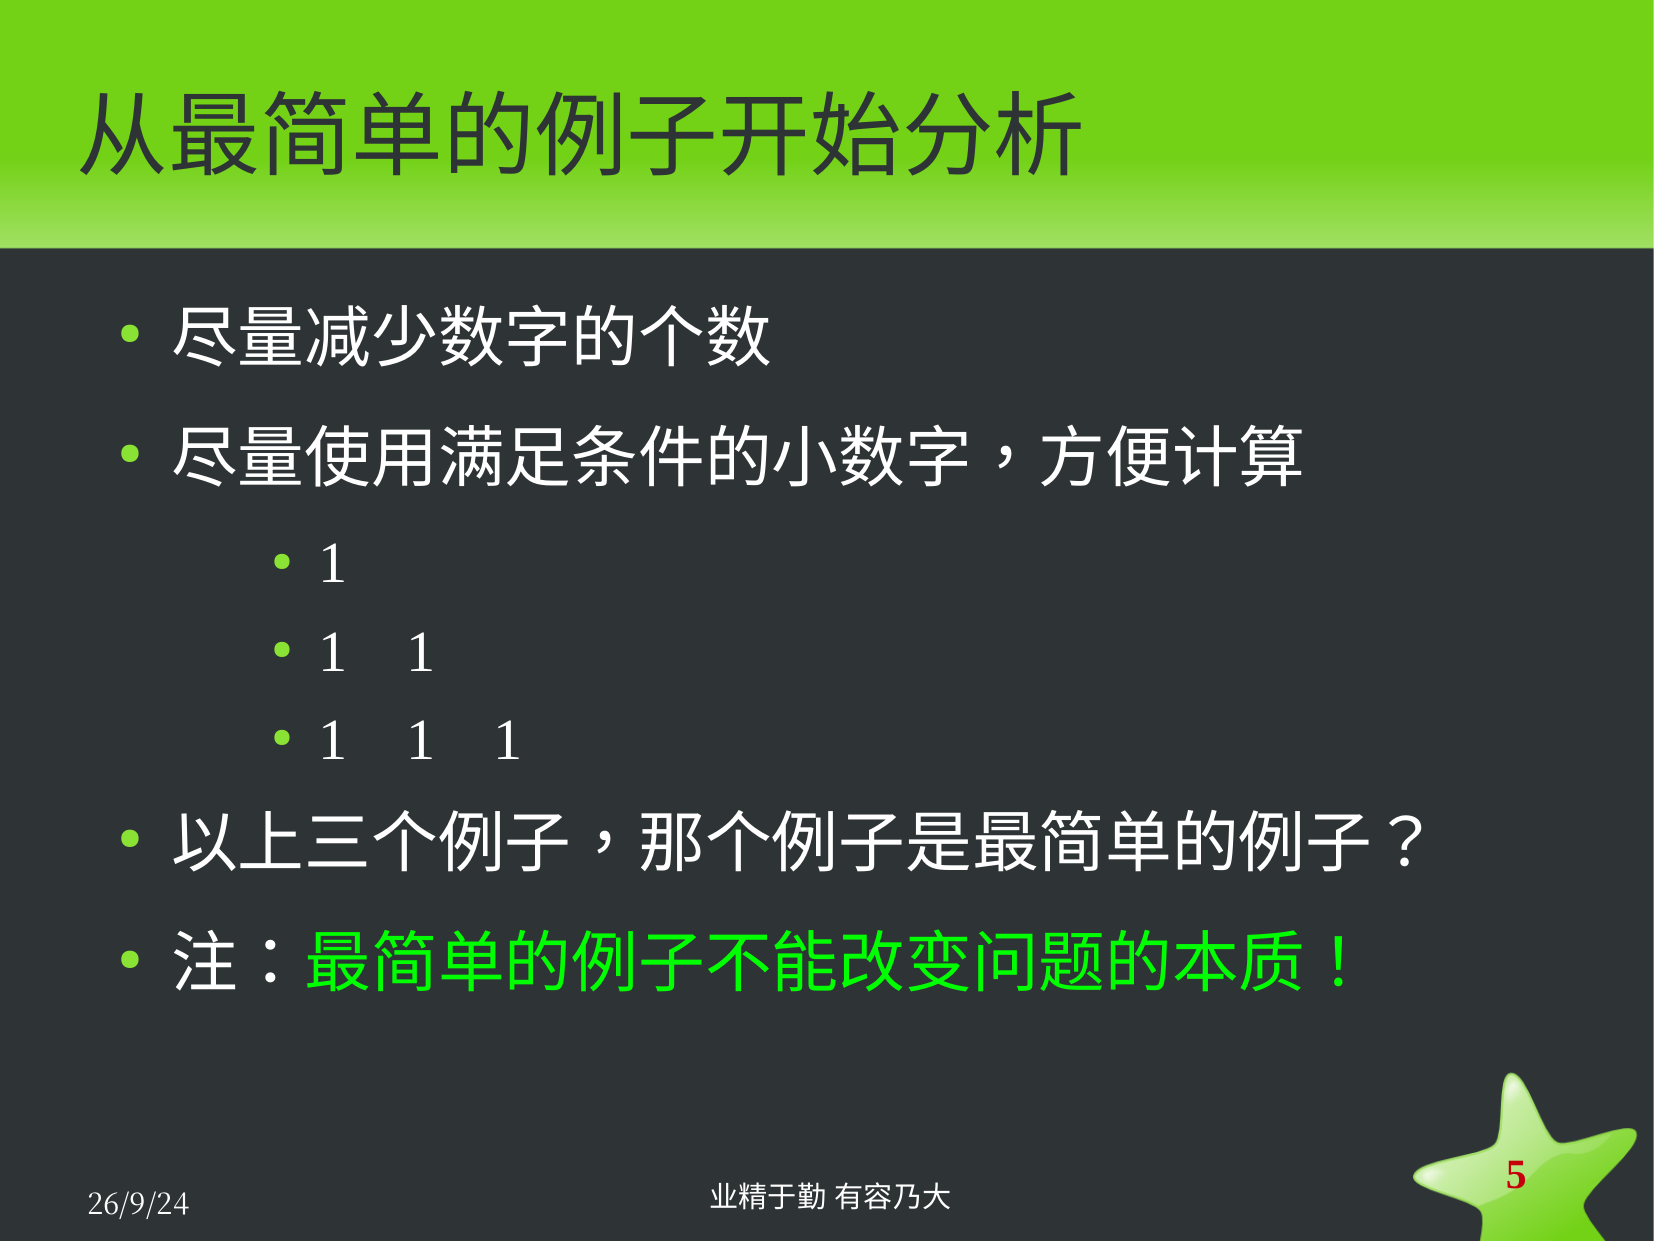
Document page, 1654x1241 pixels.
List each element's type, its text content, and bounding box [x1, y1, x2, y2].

picture [0, 0, 1654, 1241]
list 尽量减少数字的个数 尽量使用满足条件的小数字，方便计算 1 1 1 1 1 1 以上三个例子，那个例子是最简单的例子？ 注：最简单的例子不能改变问题的本质！ [82, 290, 1571, 1109]
title 从最简单的例子开始分析 [76, 29, 1565, 237]
